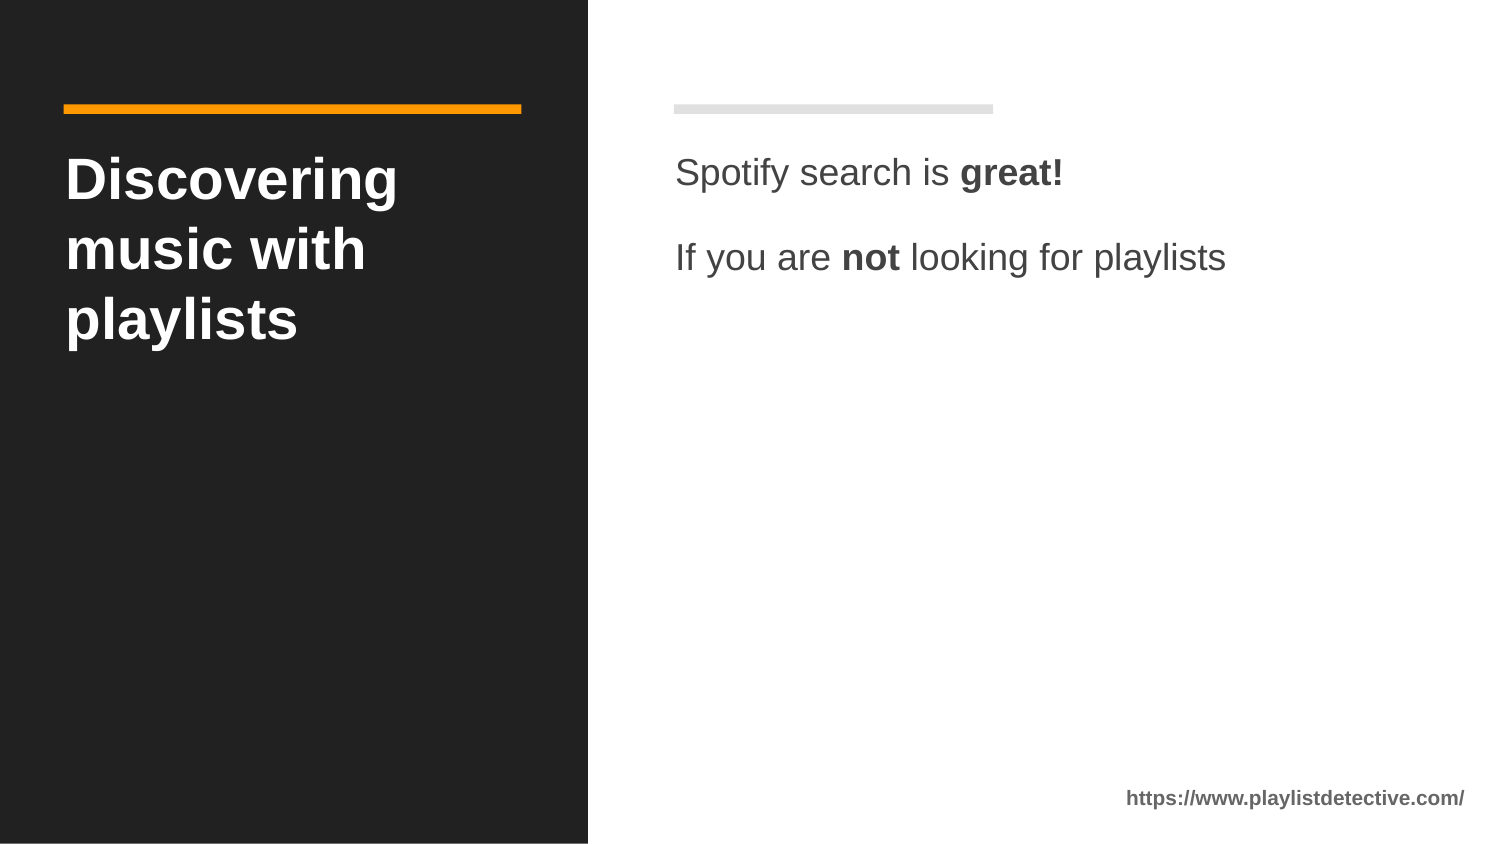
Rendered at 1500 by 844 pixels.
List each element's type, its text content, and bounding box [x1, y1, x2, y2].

slide_number https://www.playlistdetective.com/ [1016, 764, 1480, 830]
title Discovering music with playlists [50, 126, 521, 743]
list Spotify search is great! If you are not looking for playlists [659, 126, 1467, 752]
